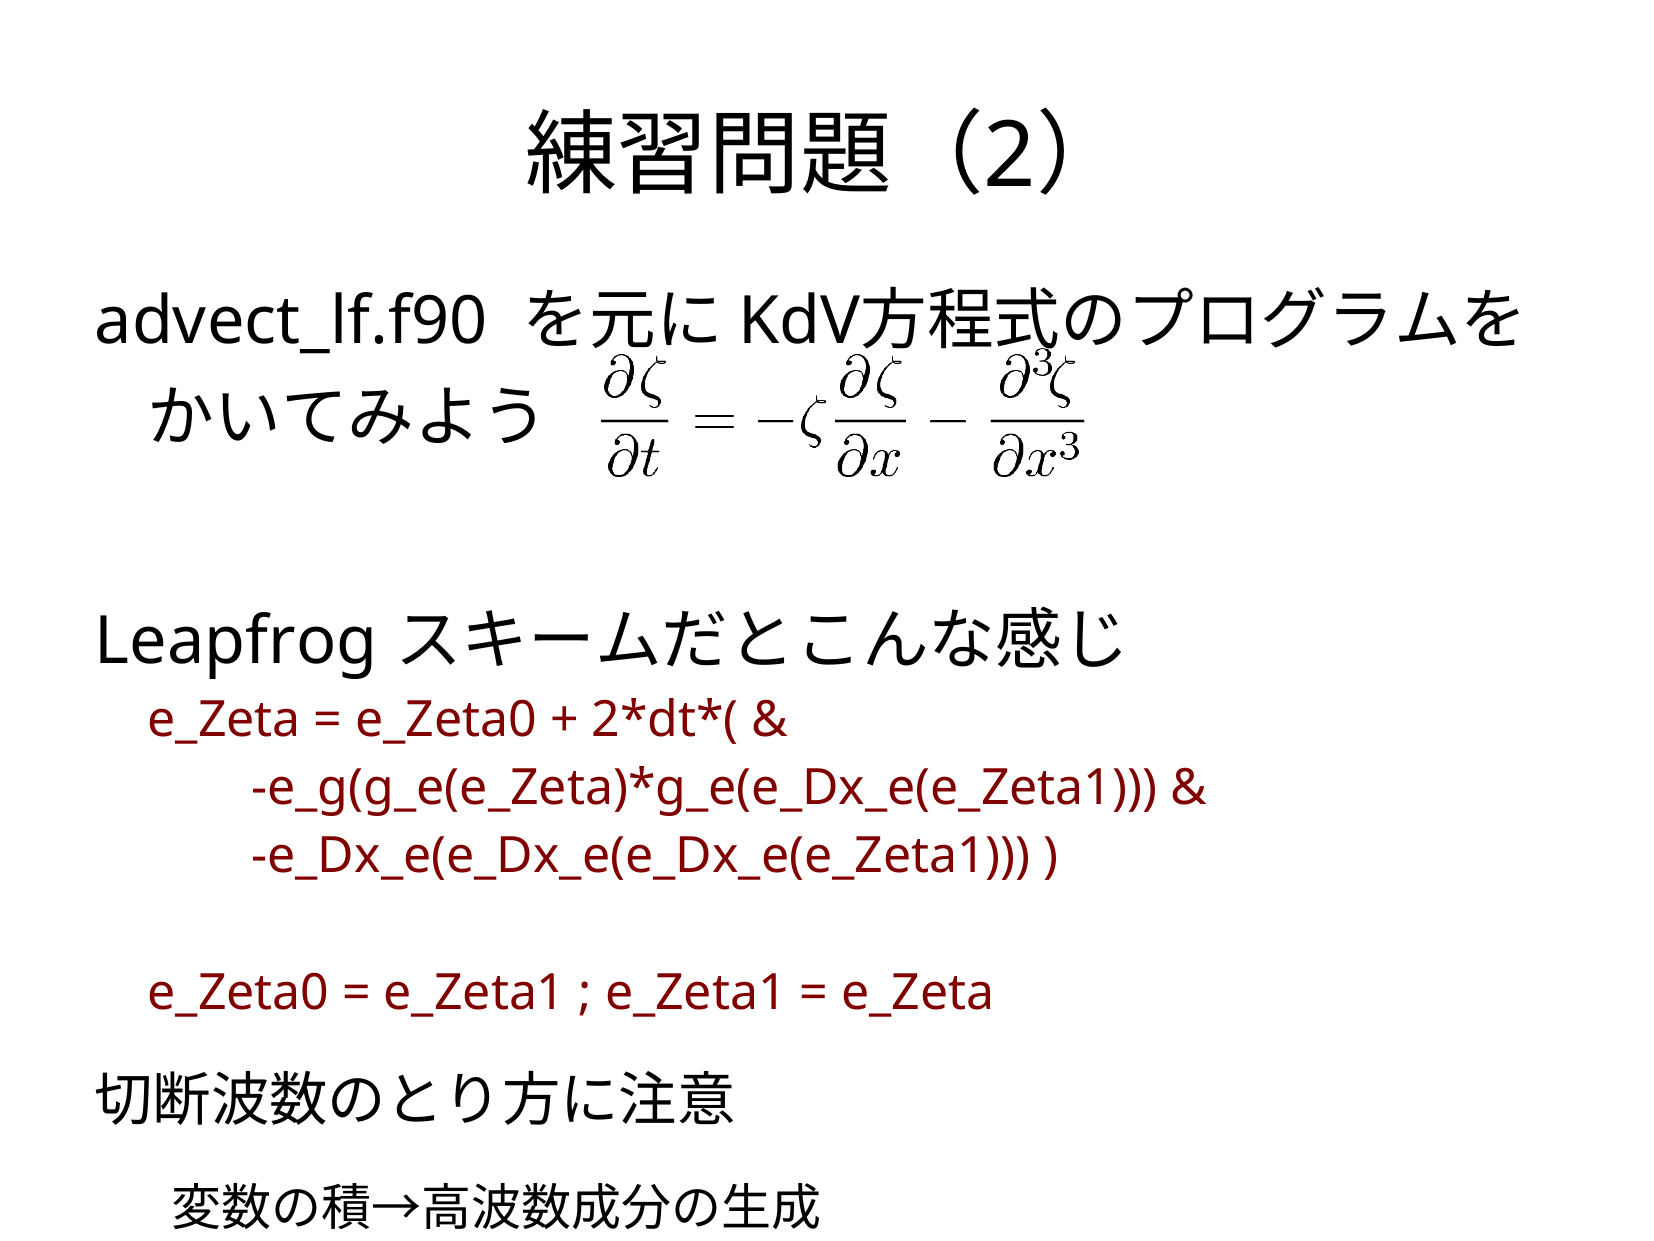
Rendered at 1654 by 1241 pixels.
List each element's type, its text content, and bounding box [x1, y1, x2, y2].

title 練習問題（2） [82, 56, 1571, 237]
picture [596, 344, 1087, 479]
list advect_lf.f90 を元に KdV方程式のプログラムをかいてみよう Leapfrog スキームだとこんな感じ e_Zeta = e_Zeta0 + 2*dt*( & -e_g(g_e(e_Zeta)*g_e(e_Dx_e(e_Zeta1))) & -e_Dx_e(e_Dx_e(e_Dx_e(e_Zeta1))) ) e_Zeta0 = e_Zeta1 ; e_Zeta1 = e_Zeta 切断波数のとり方に注意 変数の積→高波数成分の生成 → J 〜 2K+1 の格子点数では十分に表せない 2 次の非線形項→格子点数を J>3K+1 にふやしておく [76, 265, 1565, 1241]
